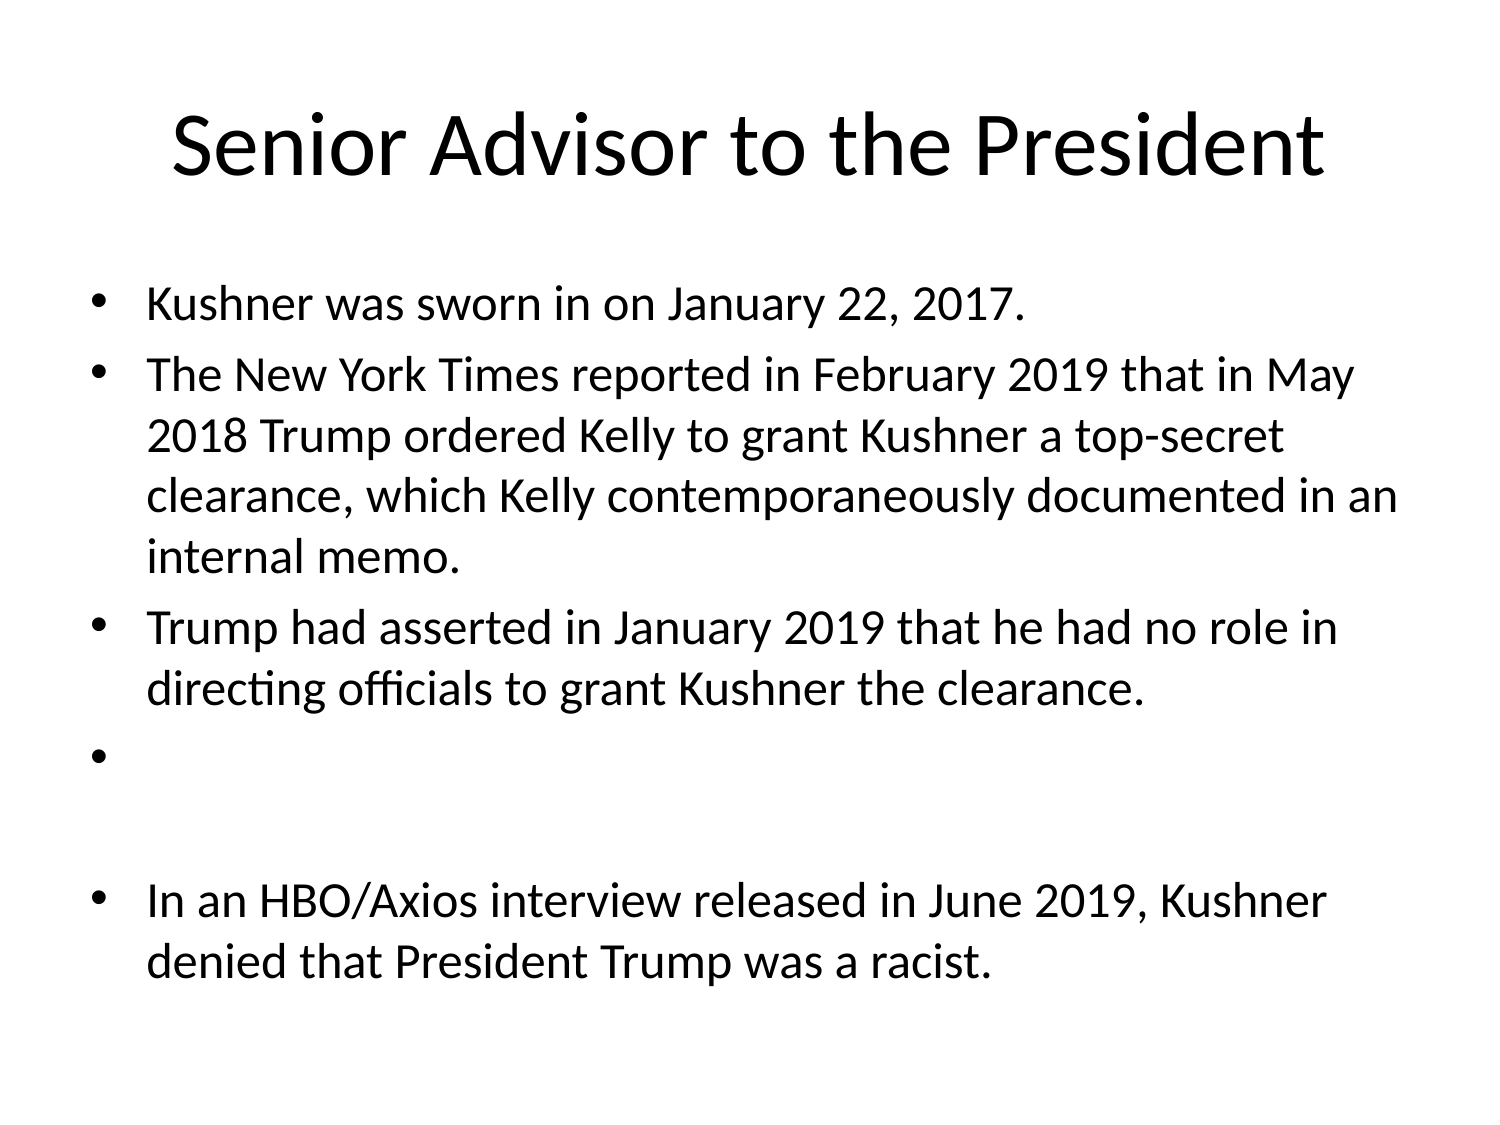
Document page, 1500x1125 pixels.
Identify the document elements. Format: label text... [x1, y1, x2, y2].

title Senior Advisor to the President [75, 45, 1425, 233]
list Kushner was sworn in on January 22, 2017. The New York Times reported in February 2019 that in May 2018 Trump ordered Kelly to grant Kushner a top-secret clearance, which Kelly contemporaneously documented in an internal memo. Trump had asserted in January 2019 that he had no role in directing officials to grant Kushner the clearance. In an HBO/Axios interview released in June 2019, Kushner denied that President Trump was a racist. [75, 262, 1425, 1005]
